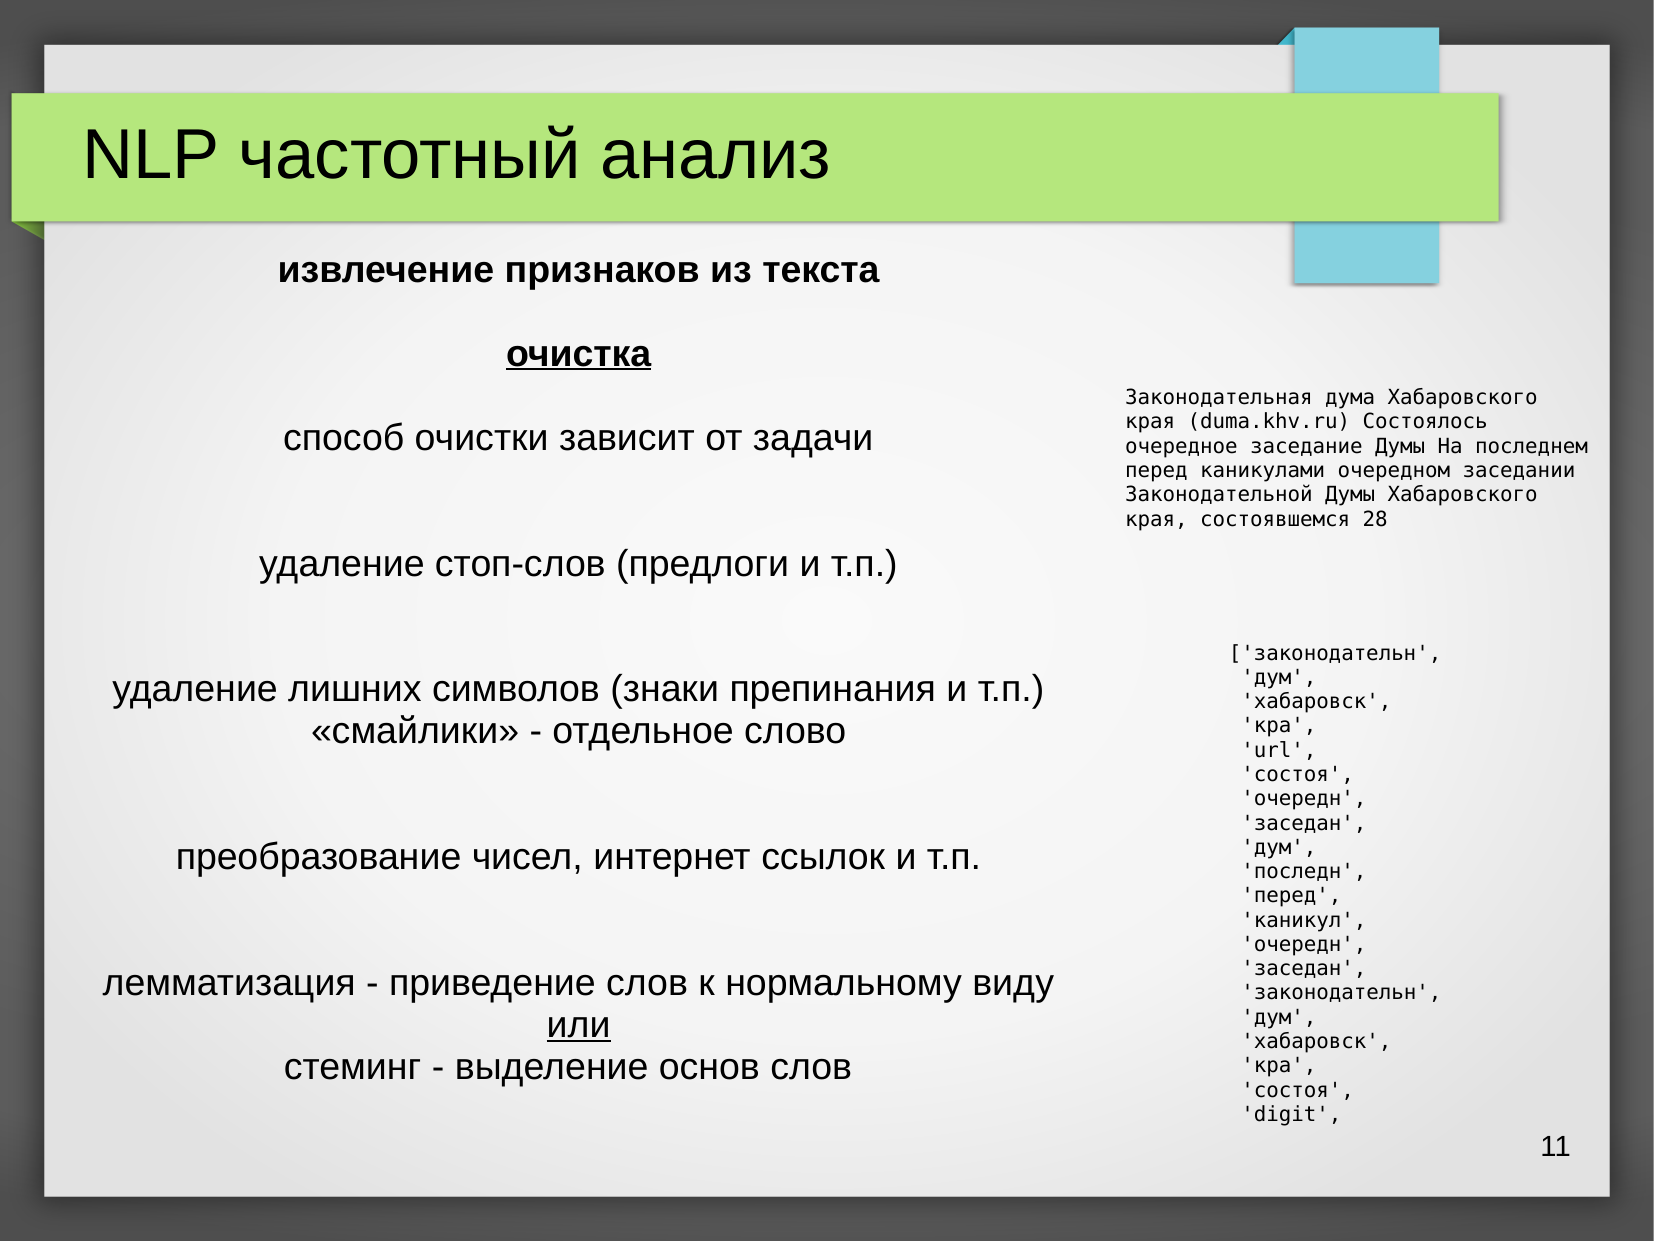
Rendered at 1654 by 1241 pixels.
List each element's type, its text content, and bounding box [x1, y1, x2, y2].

text_box Законодательная дума Хабаровского края (duma.khv.ru) Состоялось очередное заседание Думы На последнем перед каникулами очередном заседании Законодательной Думы Хабаровского края, состоявшемся 28 [1110, 377, 1607, 563]
title NLP частотный анализ [82, 118, 1406, 189]
text_box извлечение признаков из текста очистка способ очистки зависит от задачи удаление стоп-слов (предлоги и т.п.) удаление лишних символов (знаки препинания и т.п.) «смайлики» - отдельное слово преобразование чисел, интернет ссылок и т.п. лемматизация - приведение слов к нормальному виду или стеминг - выделение основ слов [94, 248, 1063, 1111]
picture [0, 0, 1654, 1241]
text_box ['законодательн', 'дум', 'хабаровск', 'кра', 'url', 'состоя', 'очередн', 'заседан', 'дум', 'последн', 'перед', 'каникул', 'очередн', 'заседан', 'законодательн', 'дум', 'хабаровск', 'кра', 'состоя', 'digit', [1214, 633, 1489, 1134]
